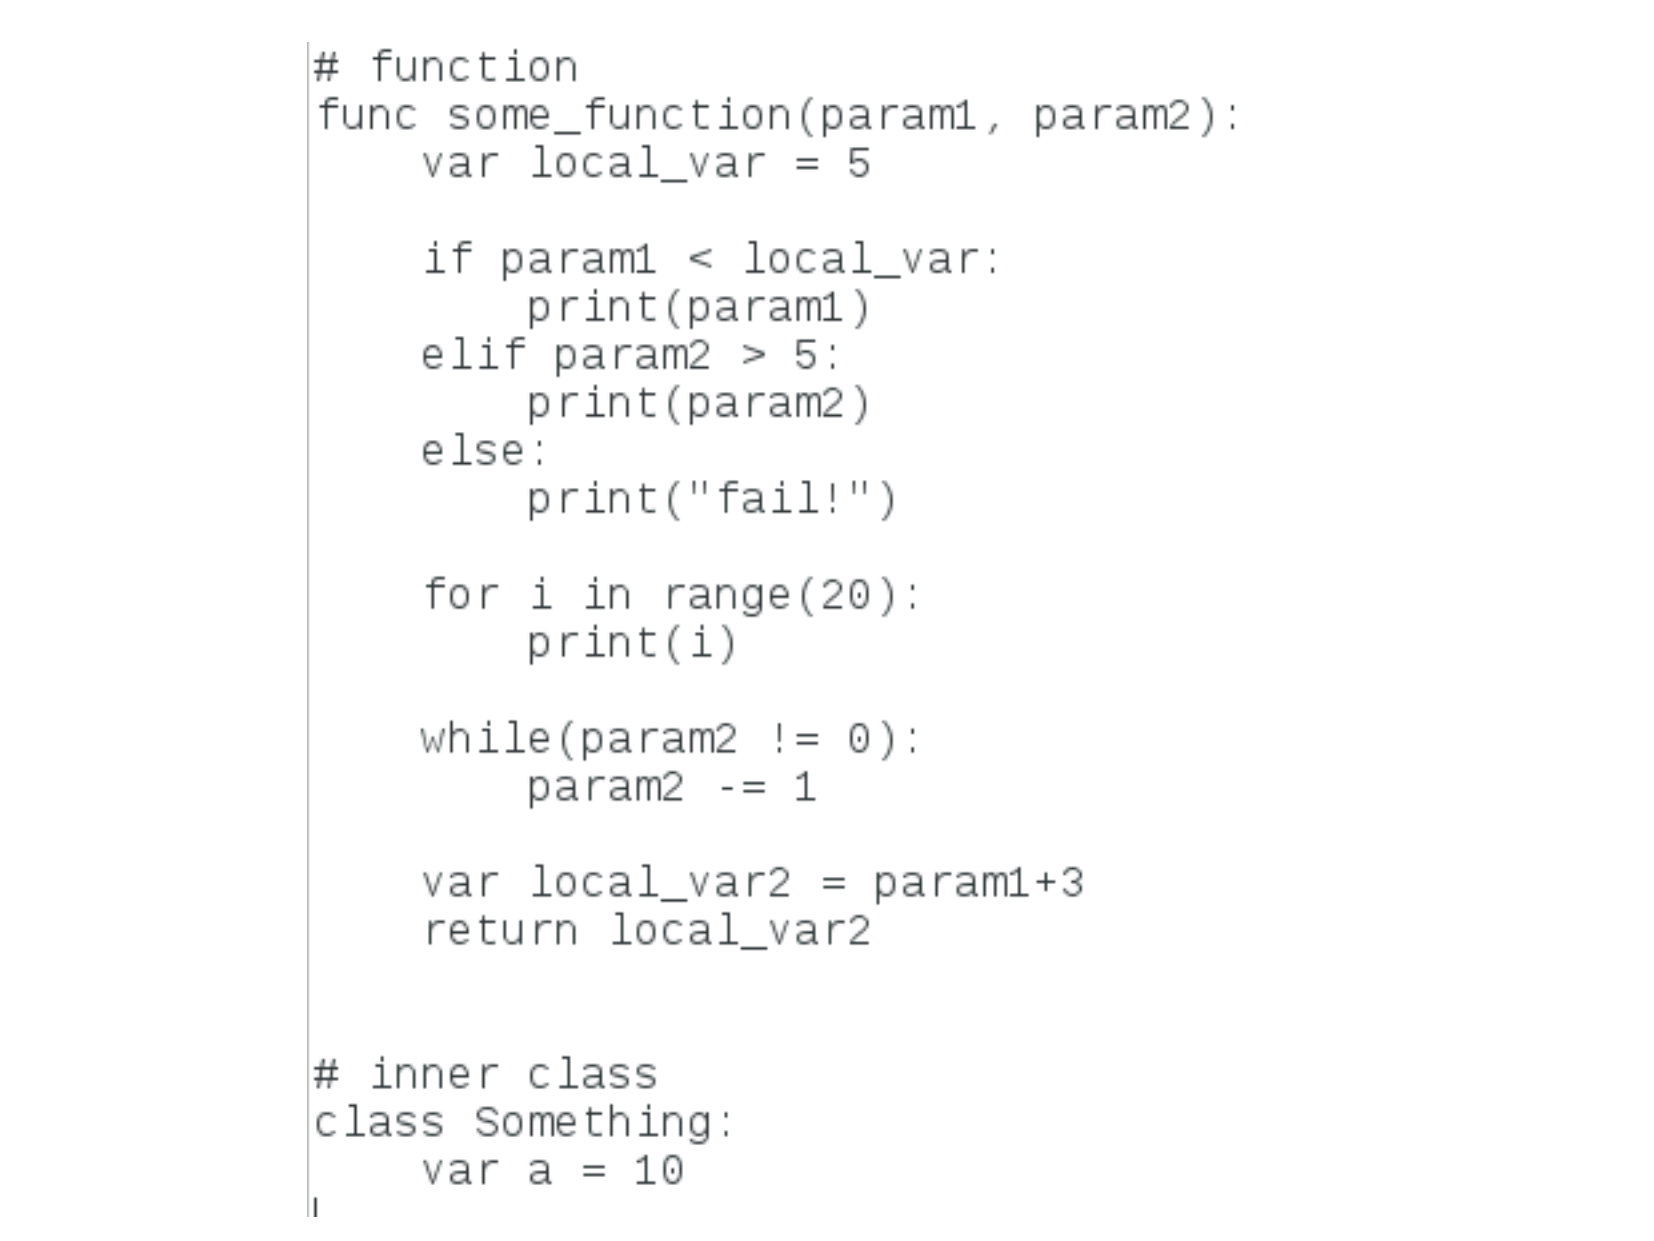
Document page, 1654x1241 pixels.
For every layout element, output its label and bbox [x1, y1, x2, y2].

picture [307, 42, 1312, 1217]
